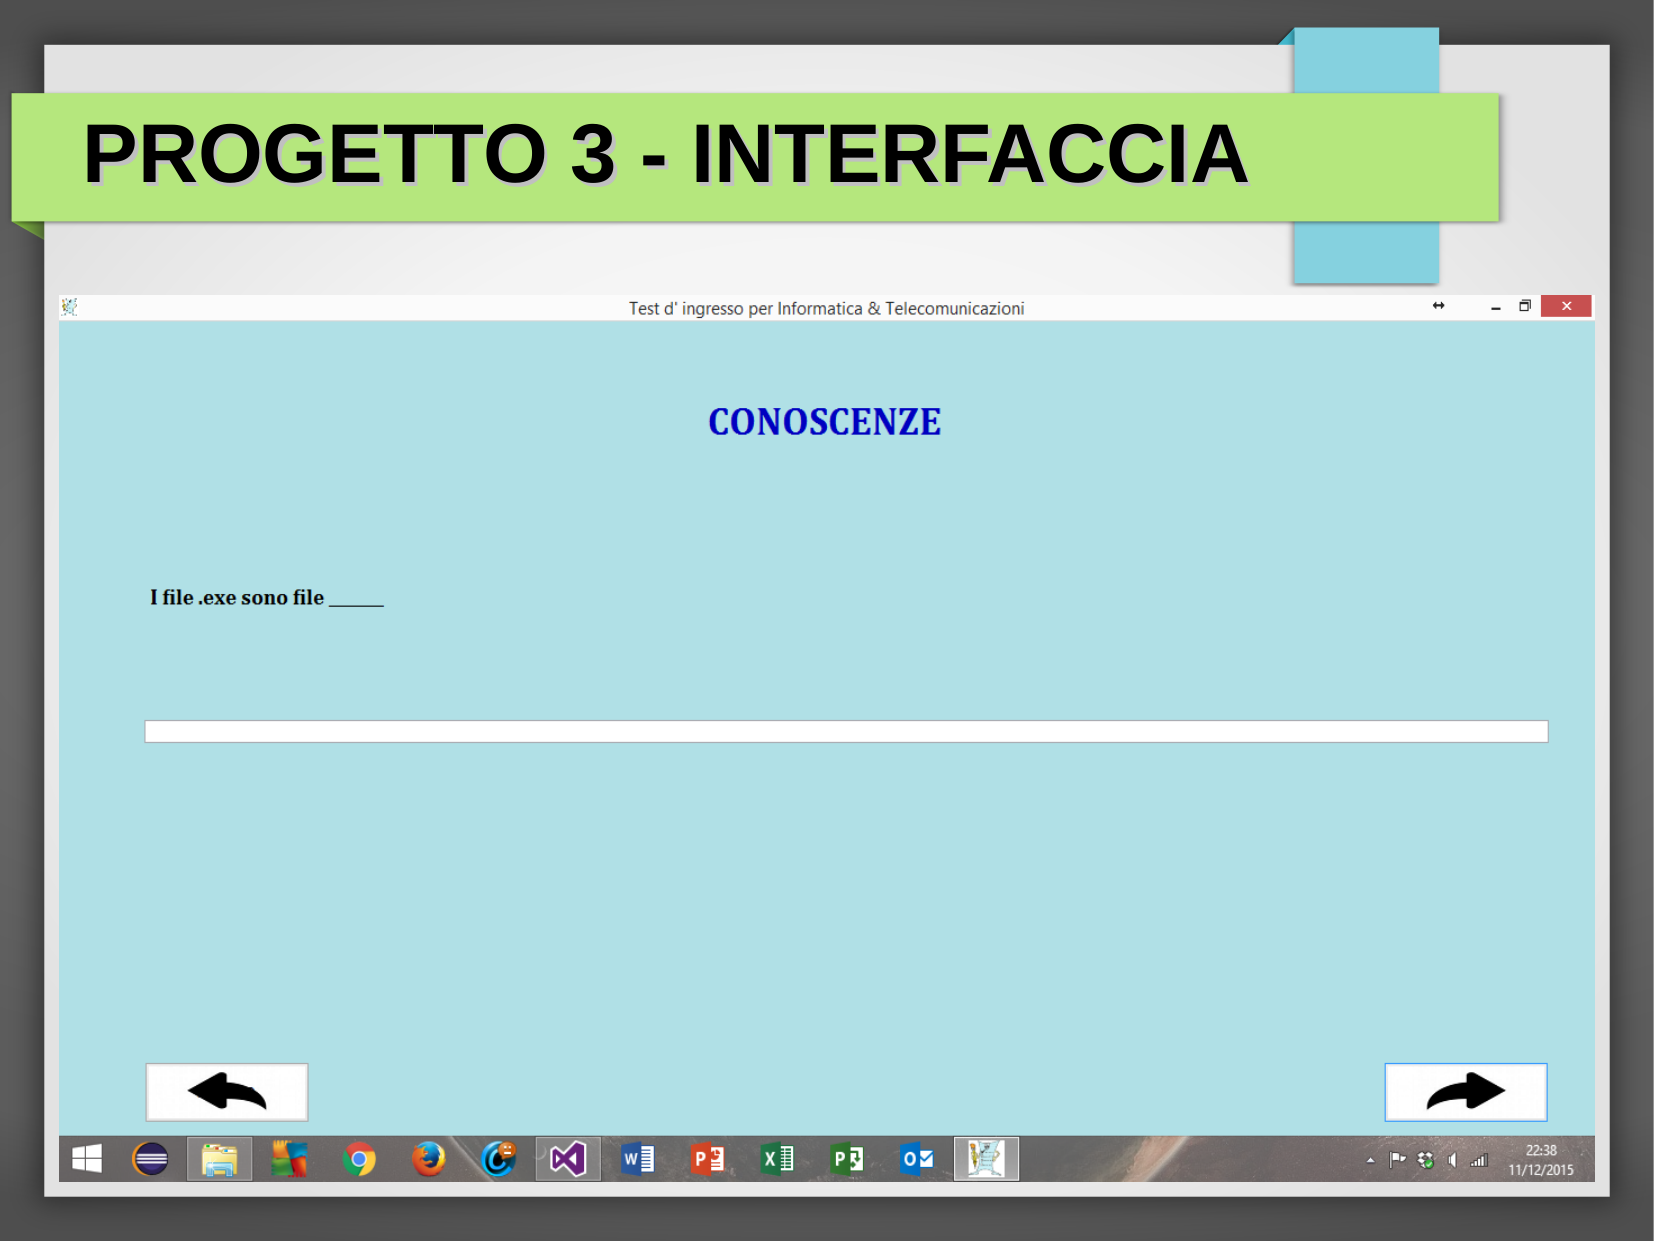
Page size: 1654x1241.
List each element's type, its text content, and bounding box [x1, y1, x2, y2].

picture [0, 0, 1654, 1241]
title PROGETTO 3 - INTERFACCIA [82, 94, 1264, 213]
